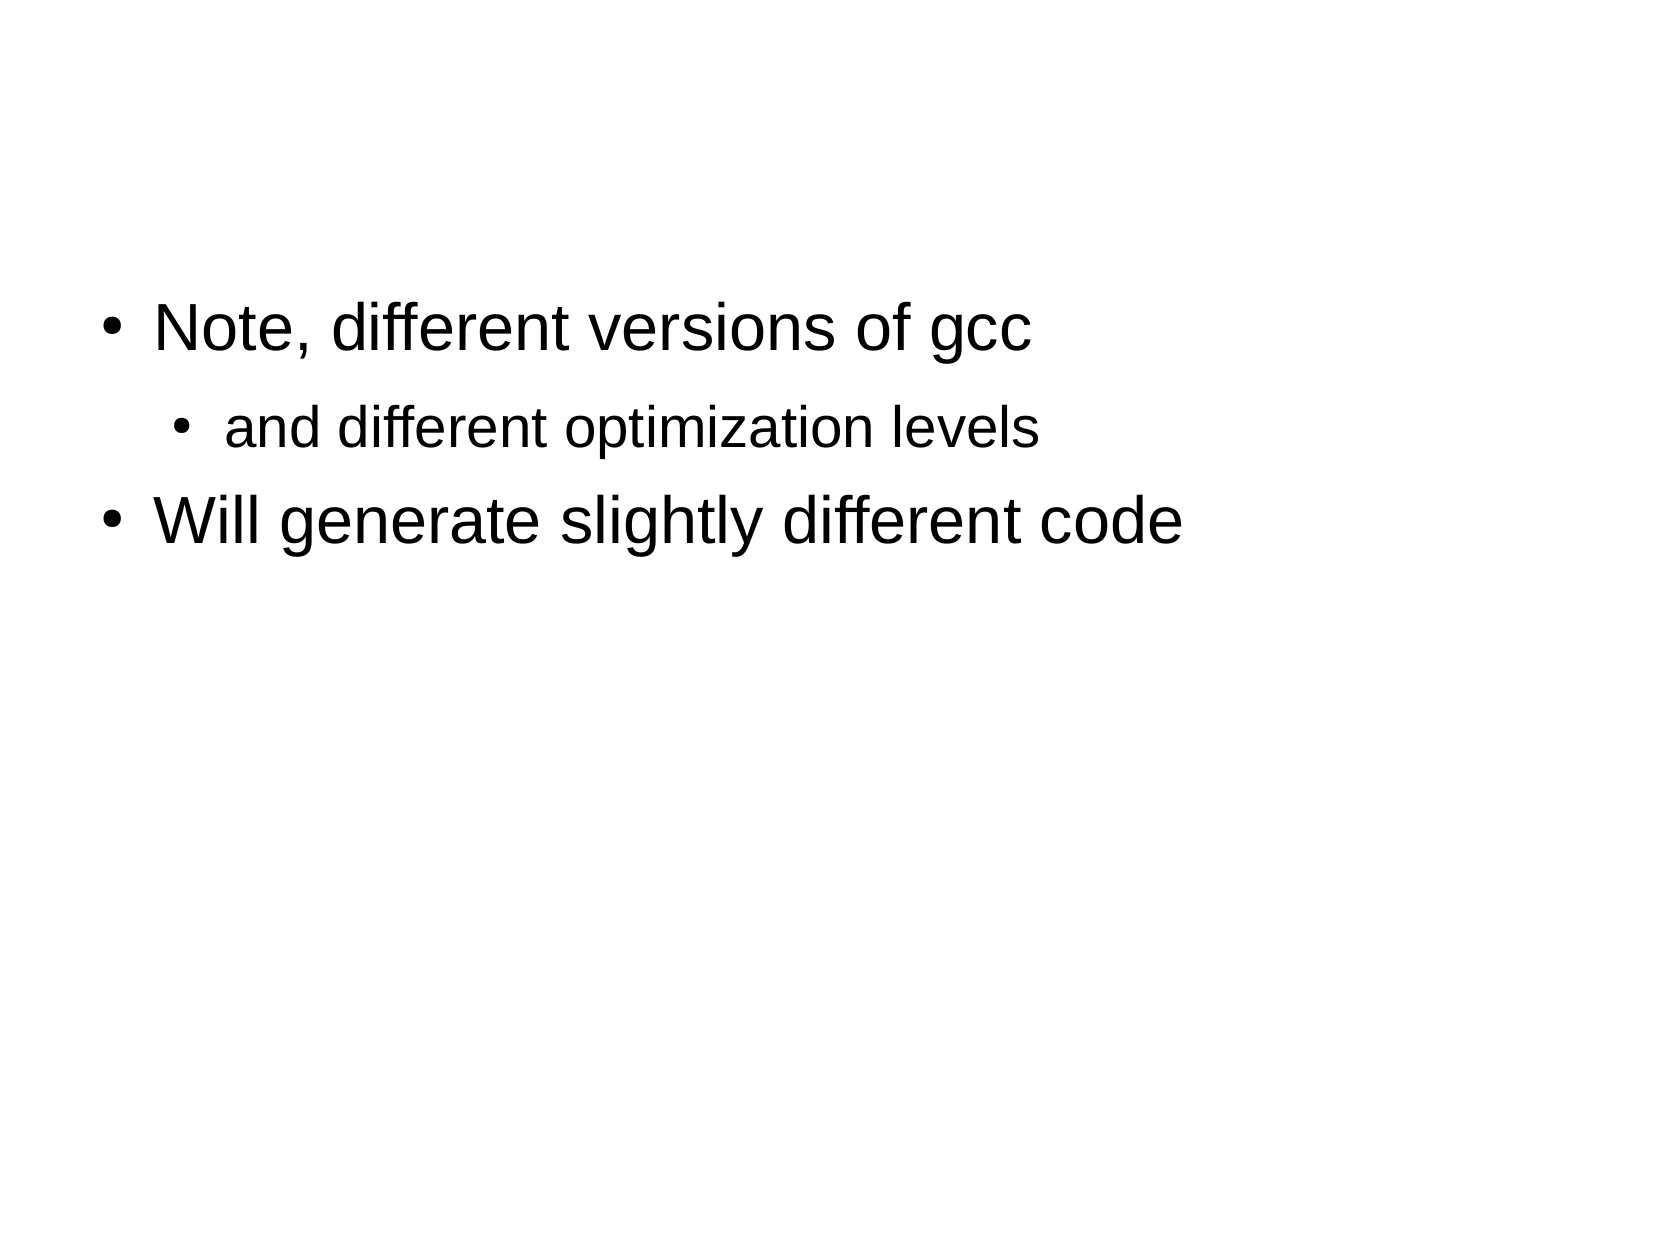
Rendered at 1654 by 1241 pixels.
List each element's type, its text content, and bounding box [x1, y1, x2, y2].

list Note, different versions of gcc and different optimization levels Will generate slightly different code [82, 290, 1571, 1010]
